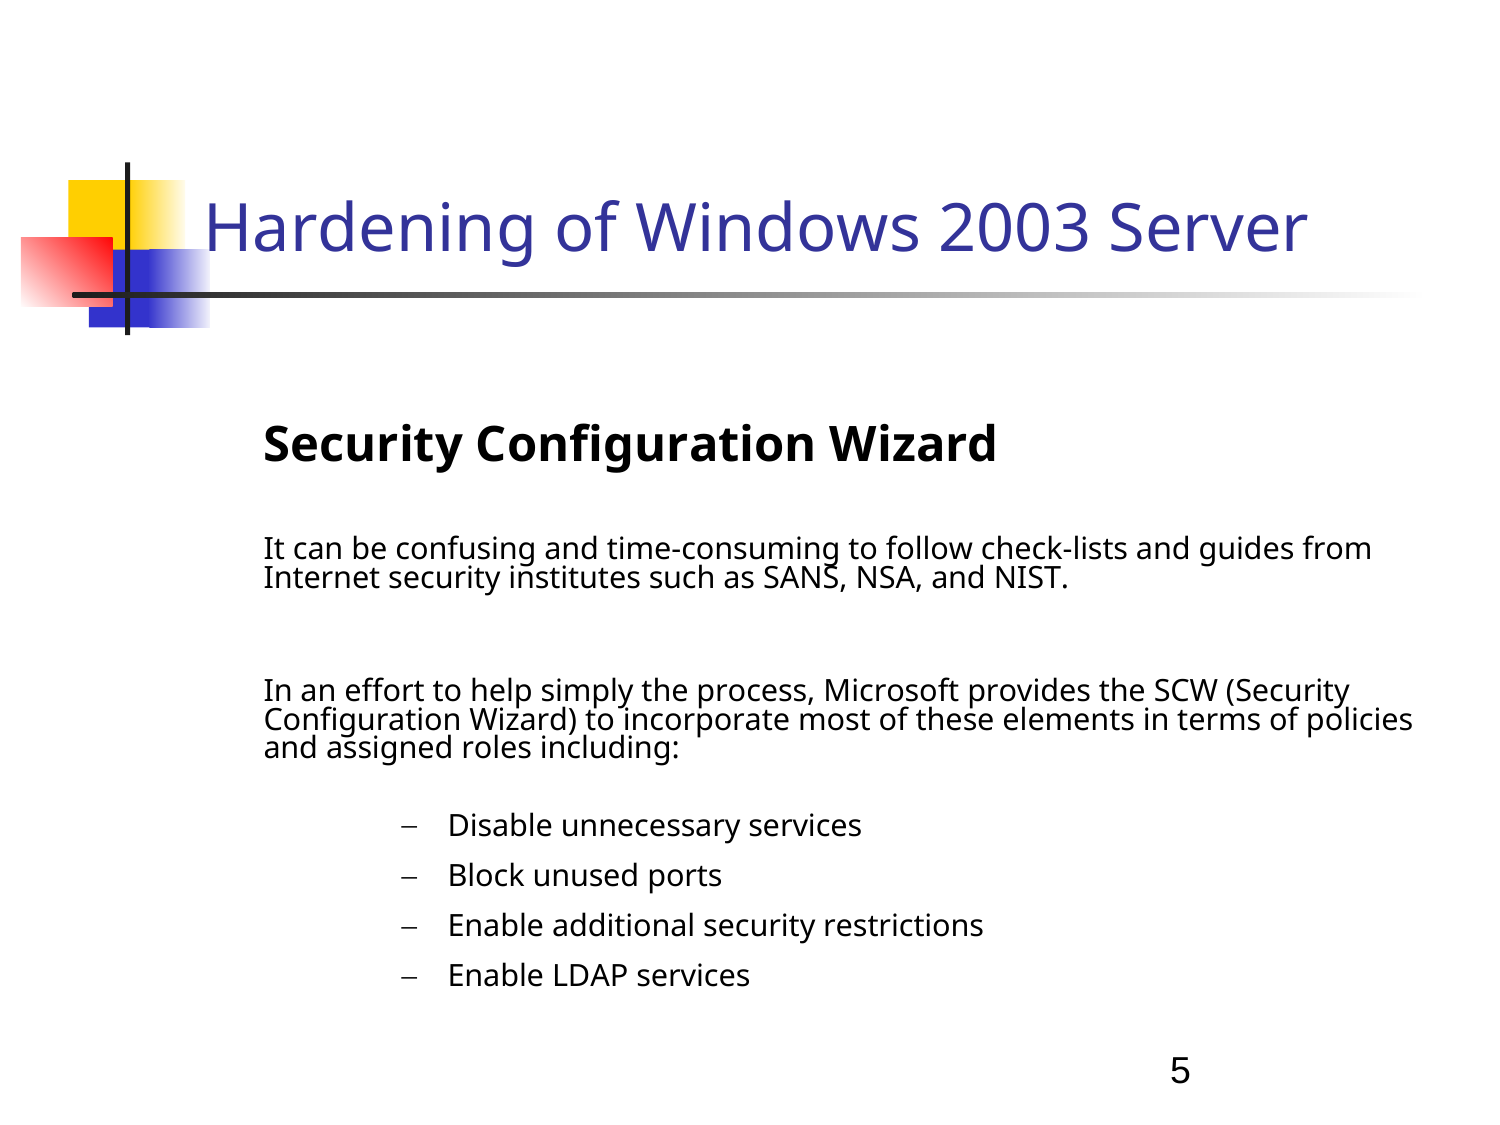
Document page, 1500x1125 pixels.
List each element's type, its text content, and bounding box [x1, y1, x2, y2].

list Security Configuration Wizard It can be confusing and time-consuming to follow check-lists and guides from Internet security institutes such as SANS, NSA, and NIST. In an effort to help simply the process, Microsoft provides the SCW (Security Configuration Wizard) to incorporate most of these elements in terms of policies and assigned roles including: Disable unnecessary services Block unused ports Enable additional security restrictions Enable LDAP services [193, 331, 1469, 1007]
title Hardening of Windows 2003 Server [188, 35, 1468, 276]
